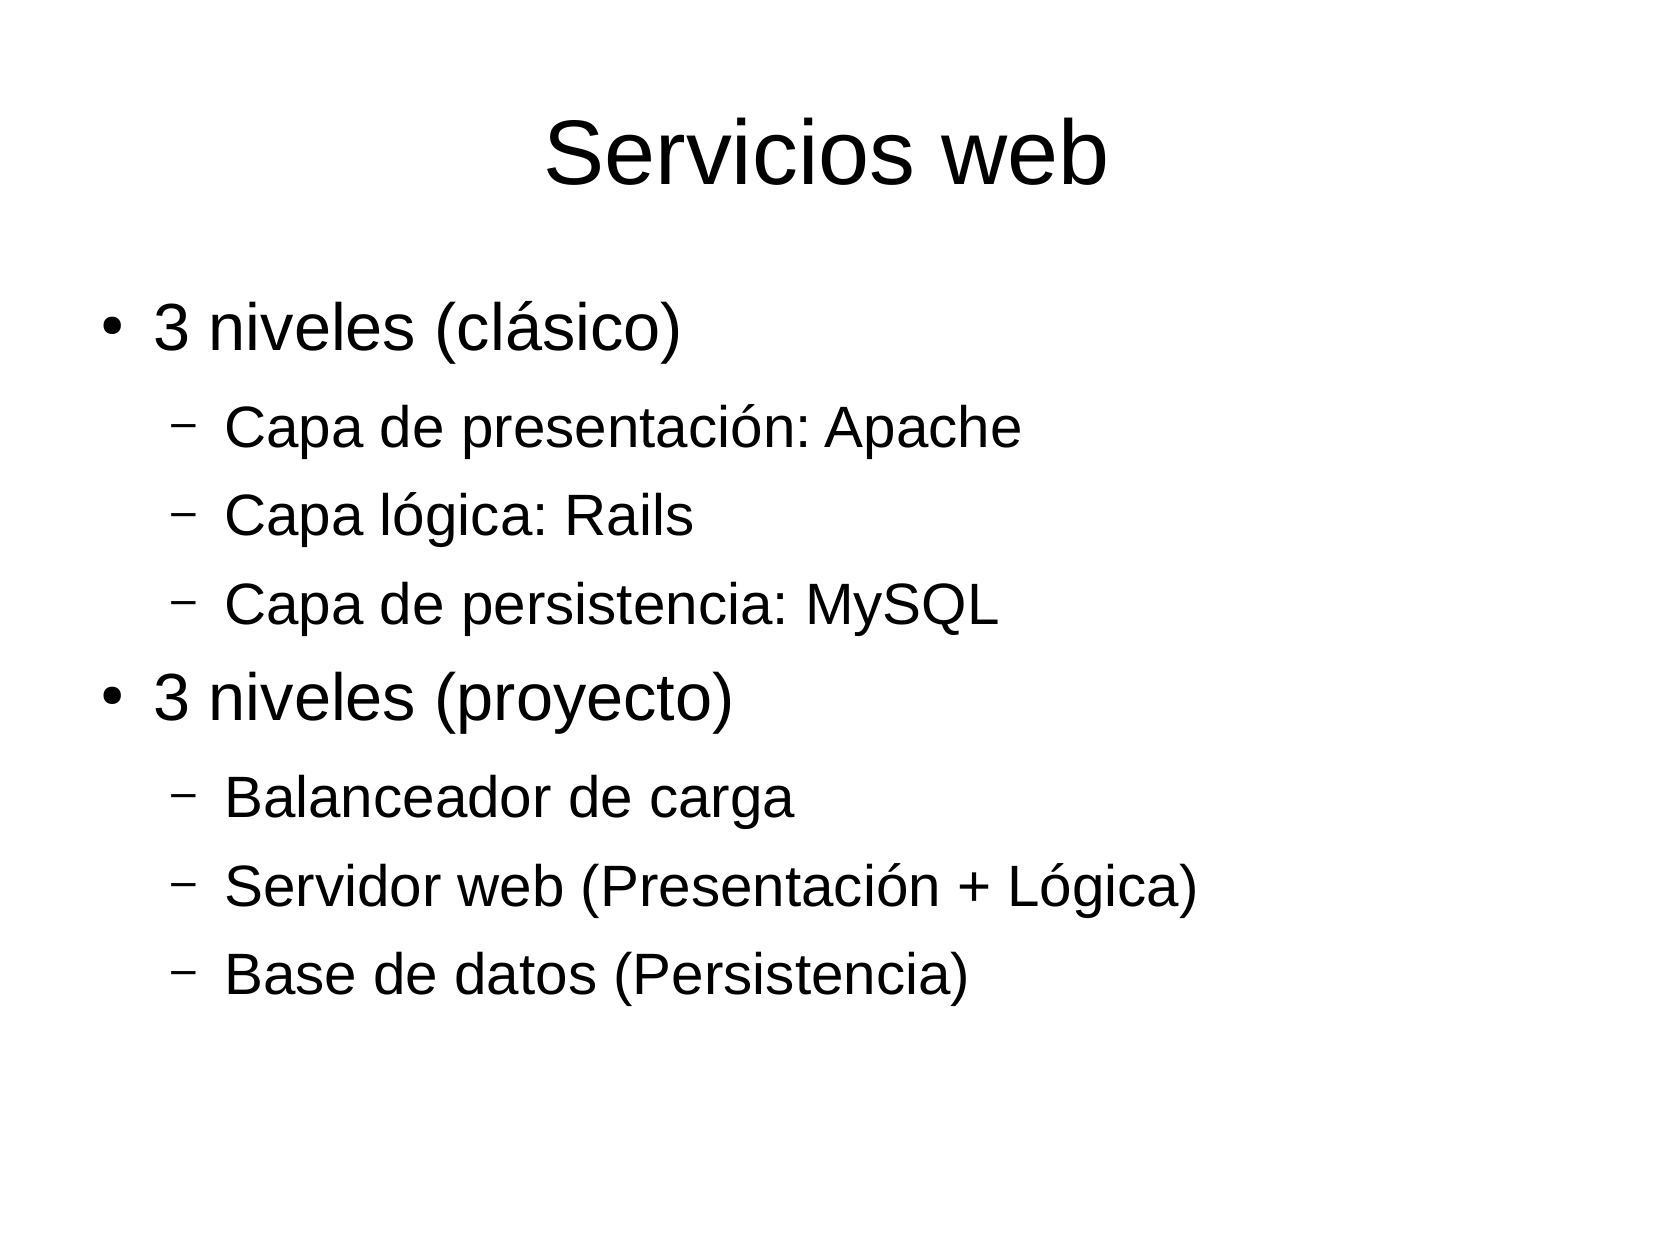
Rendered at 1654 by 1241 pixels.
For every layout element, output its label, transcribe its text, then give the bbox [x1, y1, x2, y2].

title Servicios web [82, 49, 1571, 257]
list 3 niveles (clásico) Capa de presentación: Apache Capa lógica: Rails Capa de persistencia: MySQL 3 niveles (proyecto) Balanceador de carga Servidor web (Presentación + Lógica) Base de datos (Persistencia) [82, 290, 1538, 1134]
